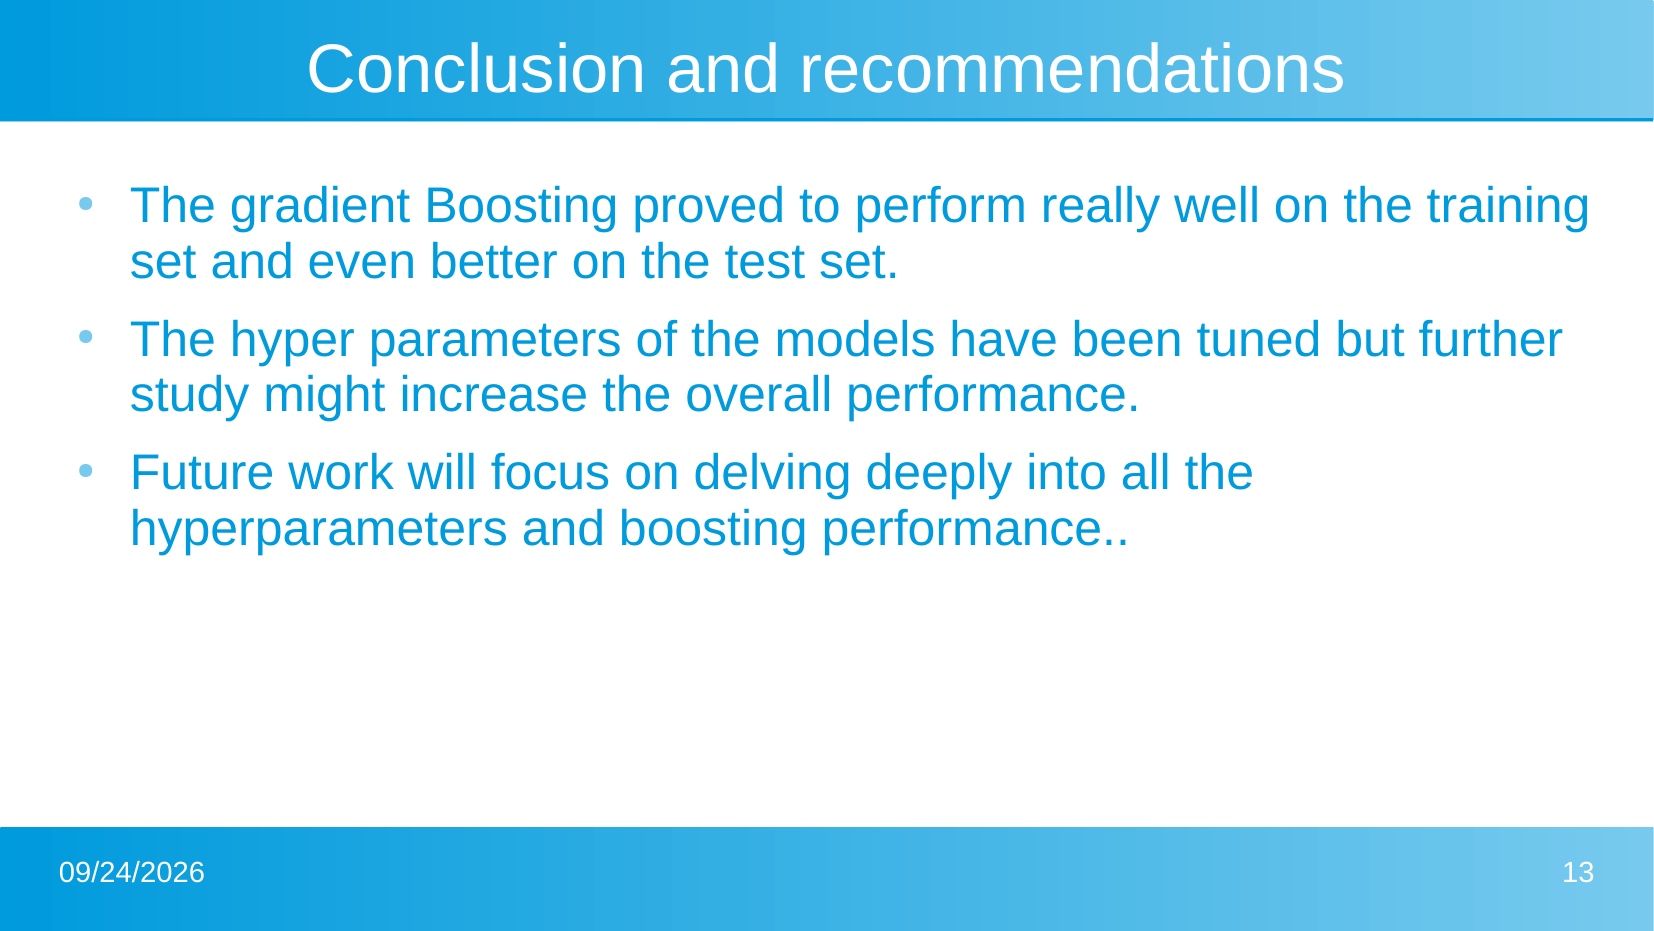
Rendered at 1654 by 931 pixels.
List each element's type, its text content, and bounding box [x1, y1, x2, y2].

title Conclusion and recommendations [59, 29, 1595, 108]
list The gradient Boosting proved to perform really well on the training set and even better on the test set. The hyper parameters of the models have been tuned but further study might increase the overall performance. Future work will focus on delving deeply into all the hyperparameters and boosting performance.. [59, 177, 1595, 768]
